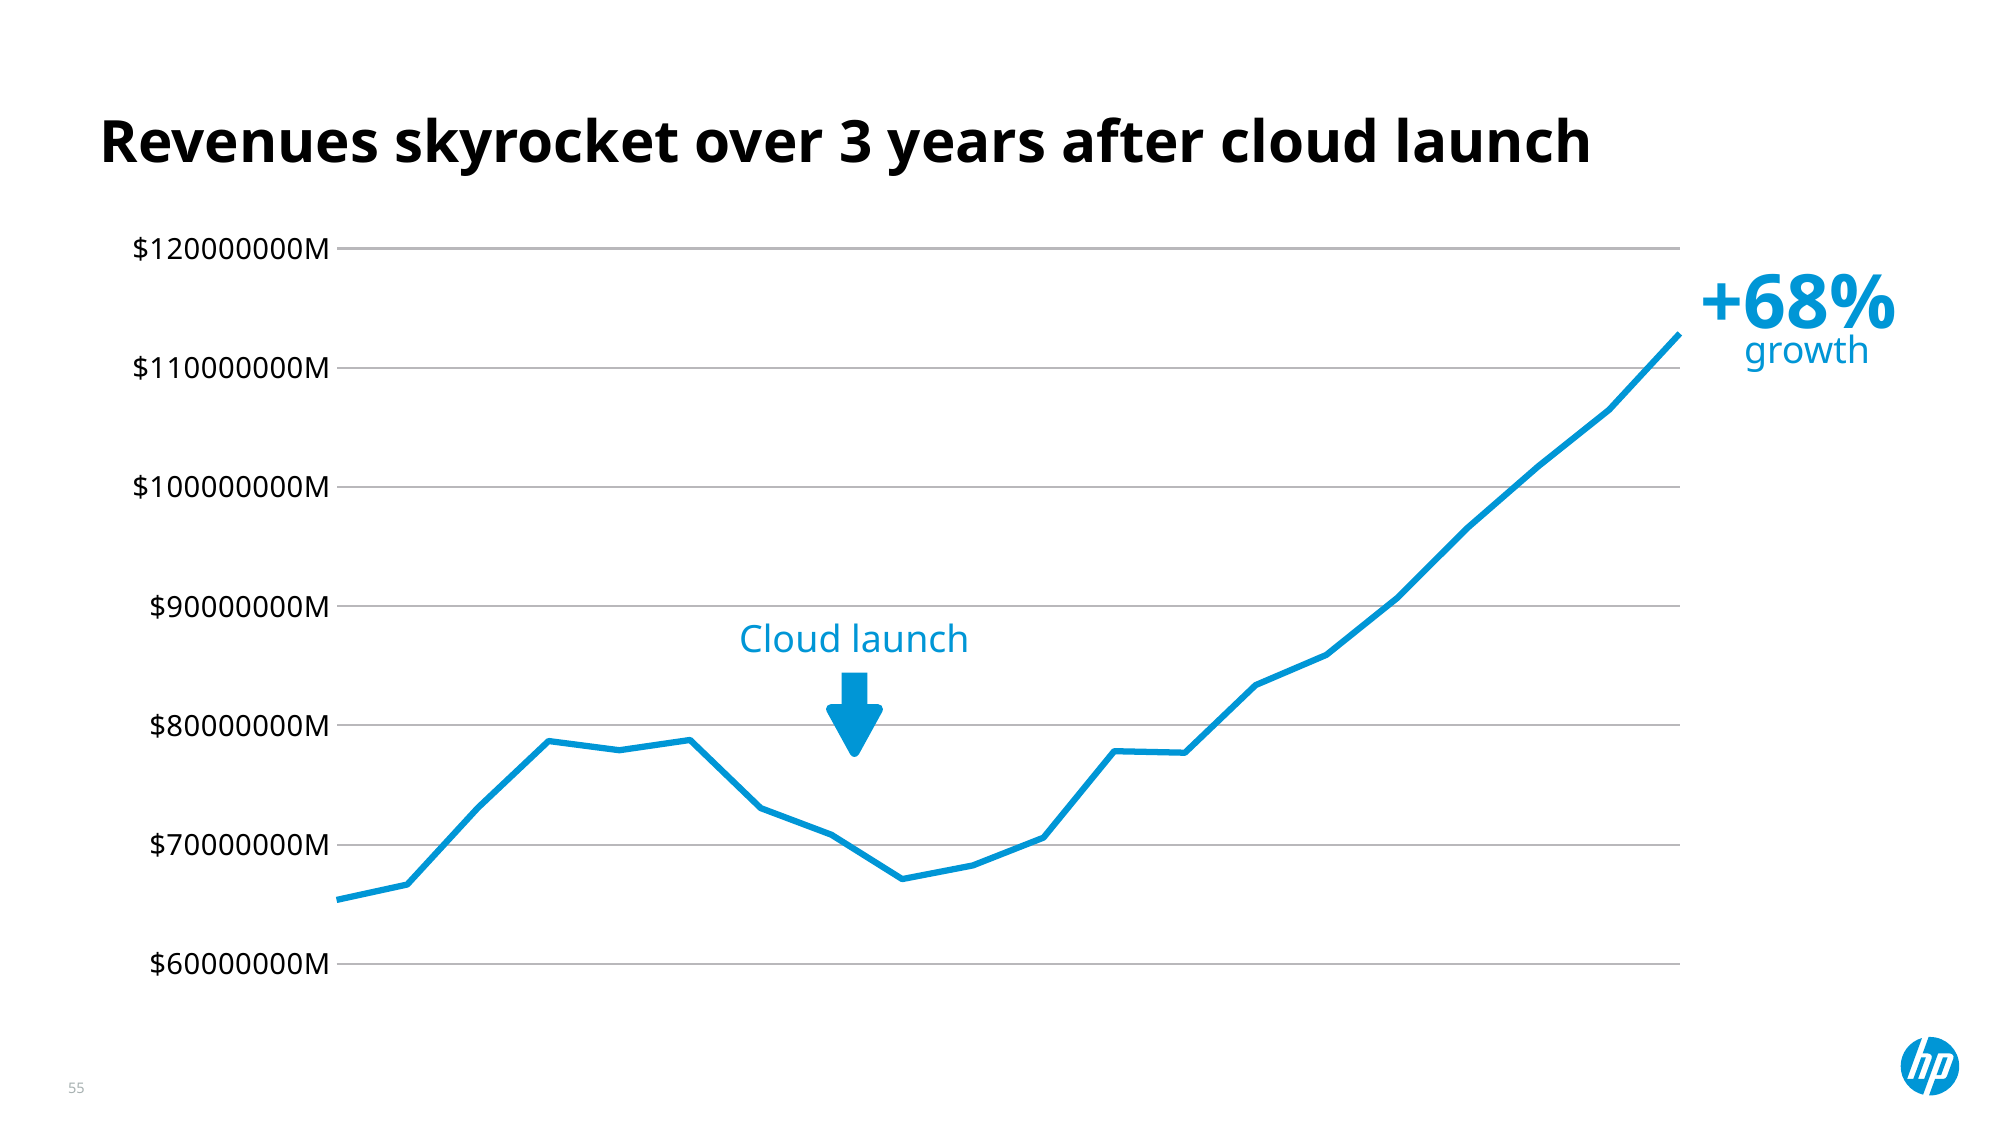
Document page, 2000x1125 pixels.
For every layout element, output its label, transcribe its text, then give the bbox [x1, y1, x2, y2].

text_box +68% [1663, 252, 1935, 344]
chart [99, 212, 1713, 1000]
text_box growth [1712, 331, 1903, 388]
text_box Cloud launch [698, 605, 1011, 670]
title Revenues skyrocket over 3 years after cloud launch [99, 50, 1900, 175]
text_box [826, 672, 883, 757]
slide_number <number> [34, 1062, 85, 1099]
